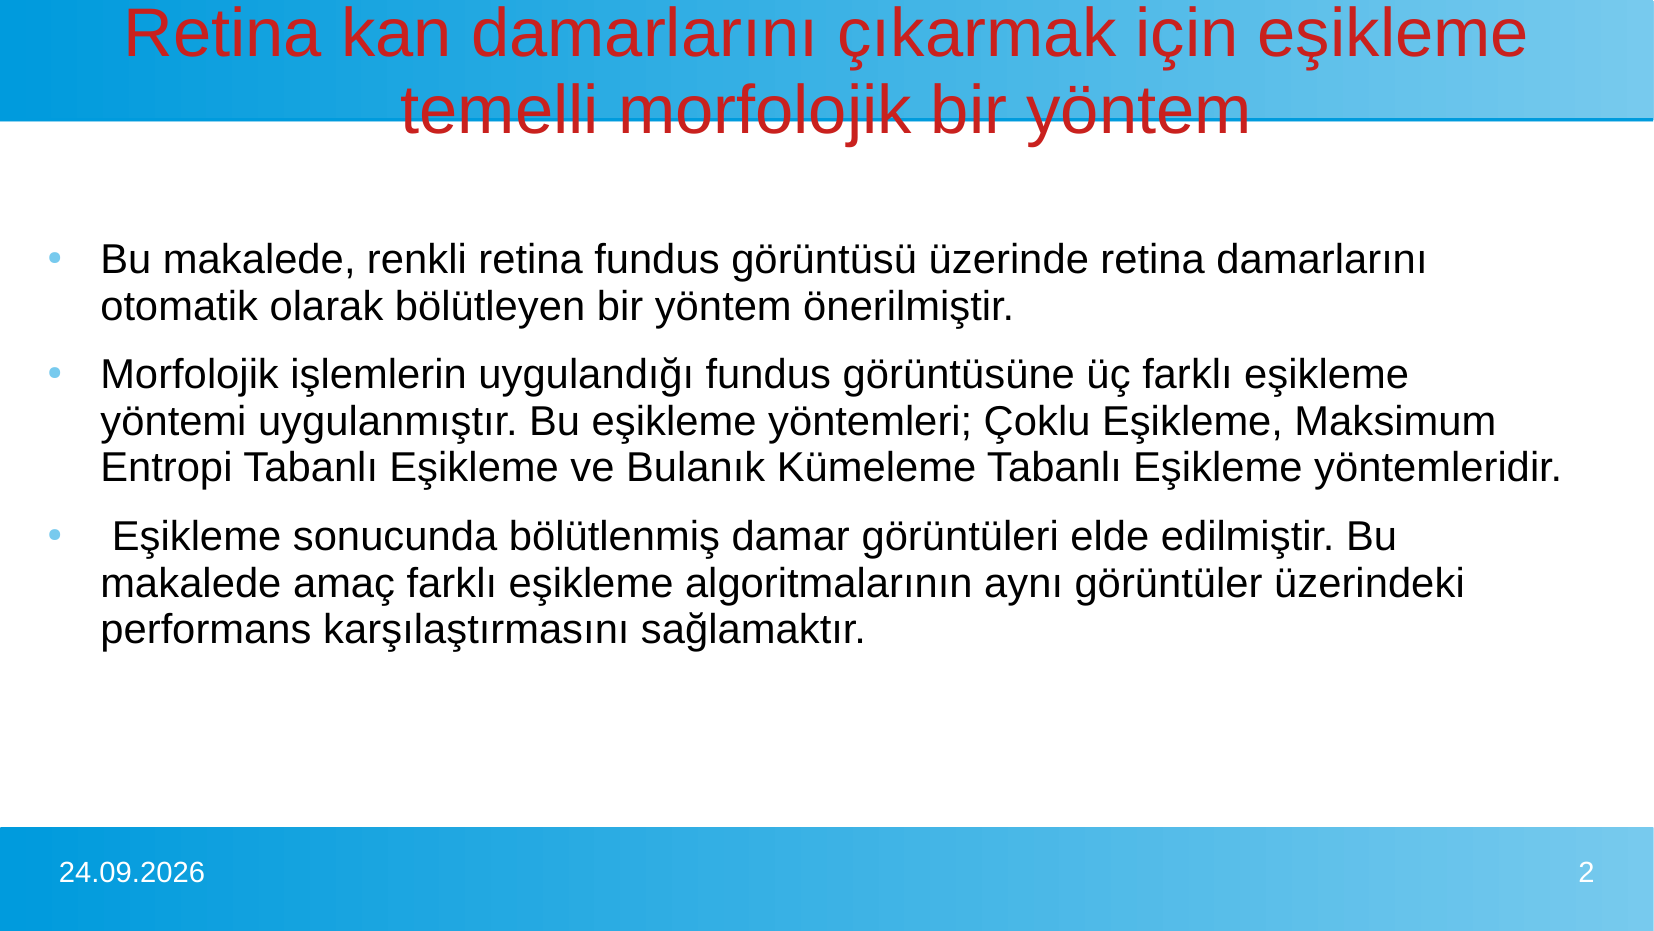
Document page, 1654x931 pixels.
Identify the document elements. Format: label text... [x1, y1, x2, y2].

title Retina kan damarlarını çıkarmak için eşikleme temelli morfolojik bir yöntem [59, 0, 1595, 148]
list Bu makalede, renkli retina fundus görüntüsü üzerinde retina damarlarını otomatik olarak bölütleyen bir yöntem önerilmiştir. Morfolojik işlemlerin uygulandığı fundus görüntüsüne üç farklı eşikleme yöntemi uygulanmıştır. Bu eşikleme yöntemleri; Çoklu Eşikleme, Maksimum Entropi Tabanlı Eşikleme ve Bulanık Kümeleme Tabanlı Eşikleme yöntemleridir. Eşikleme sonucunda bölütlenmiş damar görüntüleri elde edilmiştir. Bu makalede amaç farklı eşikleme algoritmalarının aynı görüntüler üzerindeki performans karşılaştırmasını sağlamaktır. [29, 236, 1565, 827]
